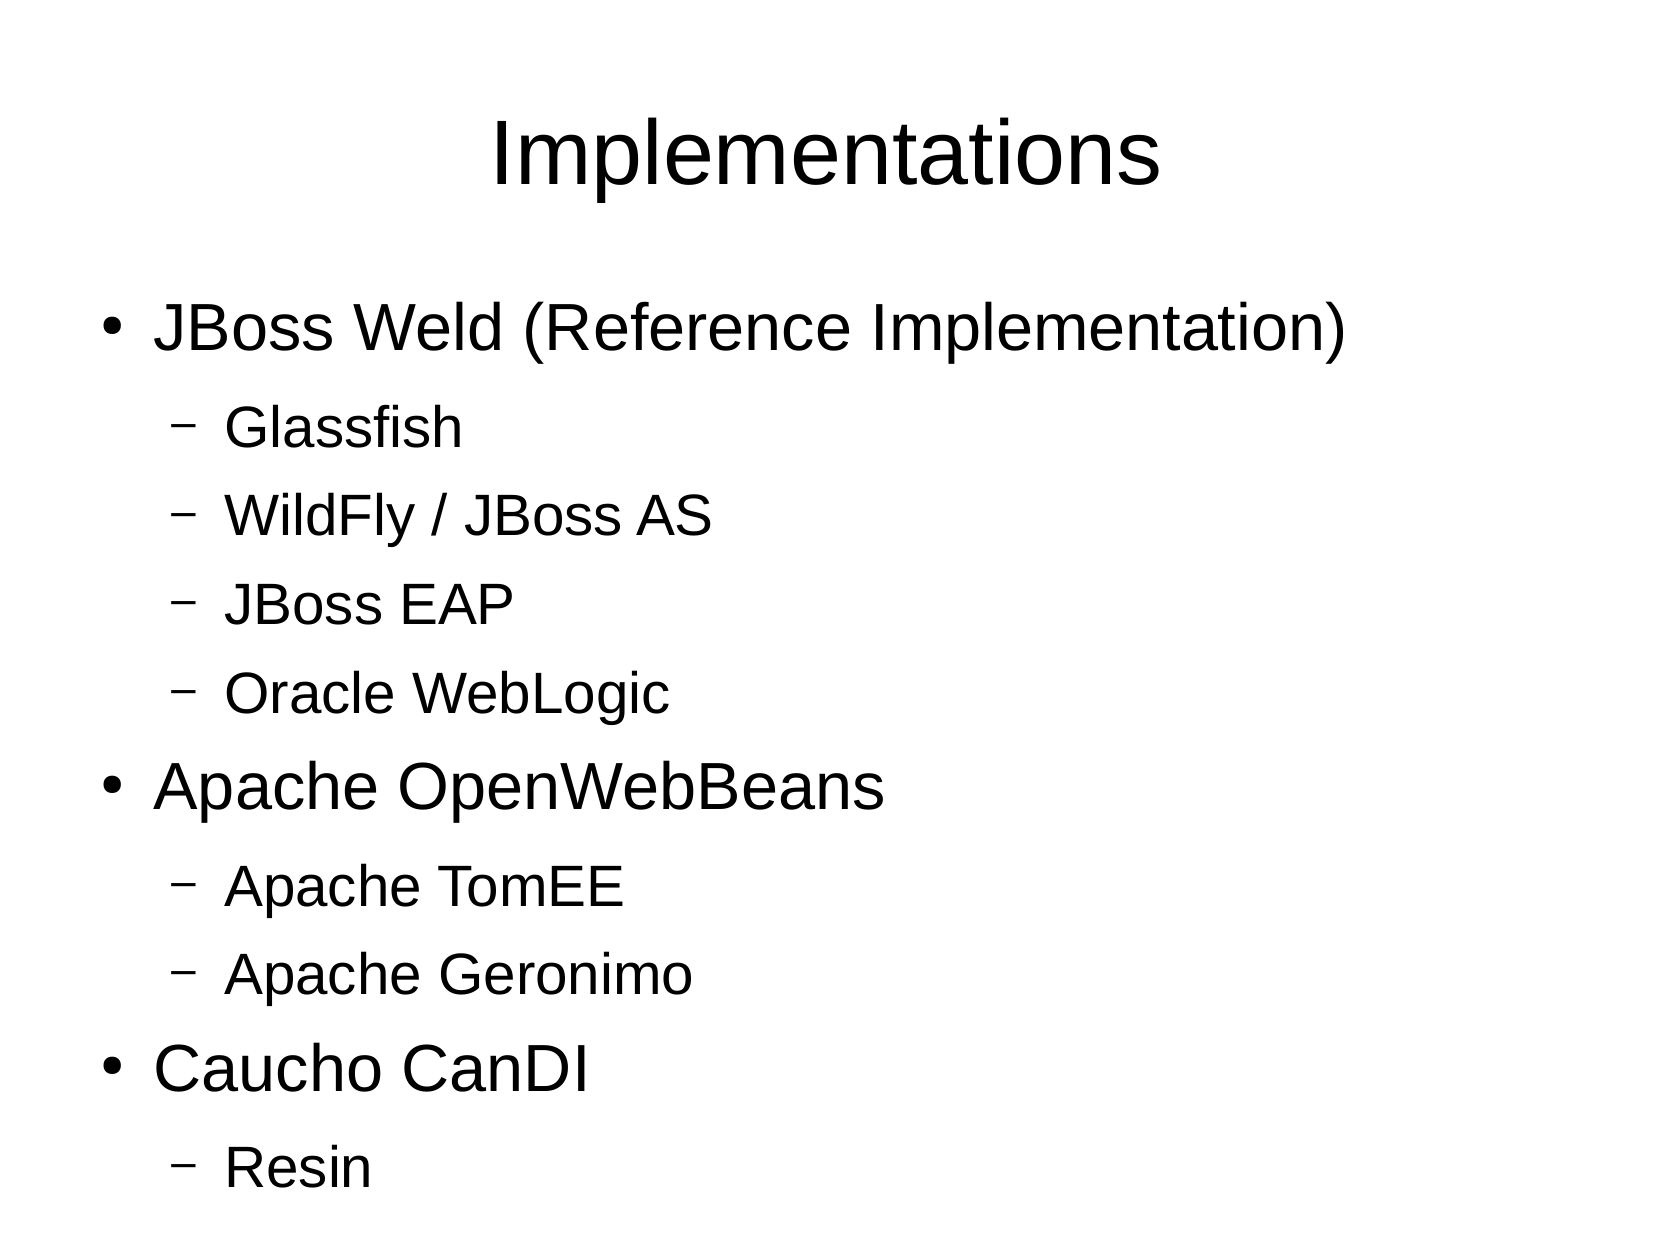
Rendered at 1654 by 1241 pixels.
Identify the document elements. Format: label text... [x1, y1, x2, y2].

title Implementations [82, 49, 1571, 257]
list JBoss Weld (Reference Implementation) Glassfish WildFly / JBoss AS JBoss EAP Oracle WebLogic Apache OpenWebBeans Apache TomEE Apache Geronimo Caucho CanDI Resin [82, 290, 1571, 1199]
